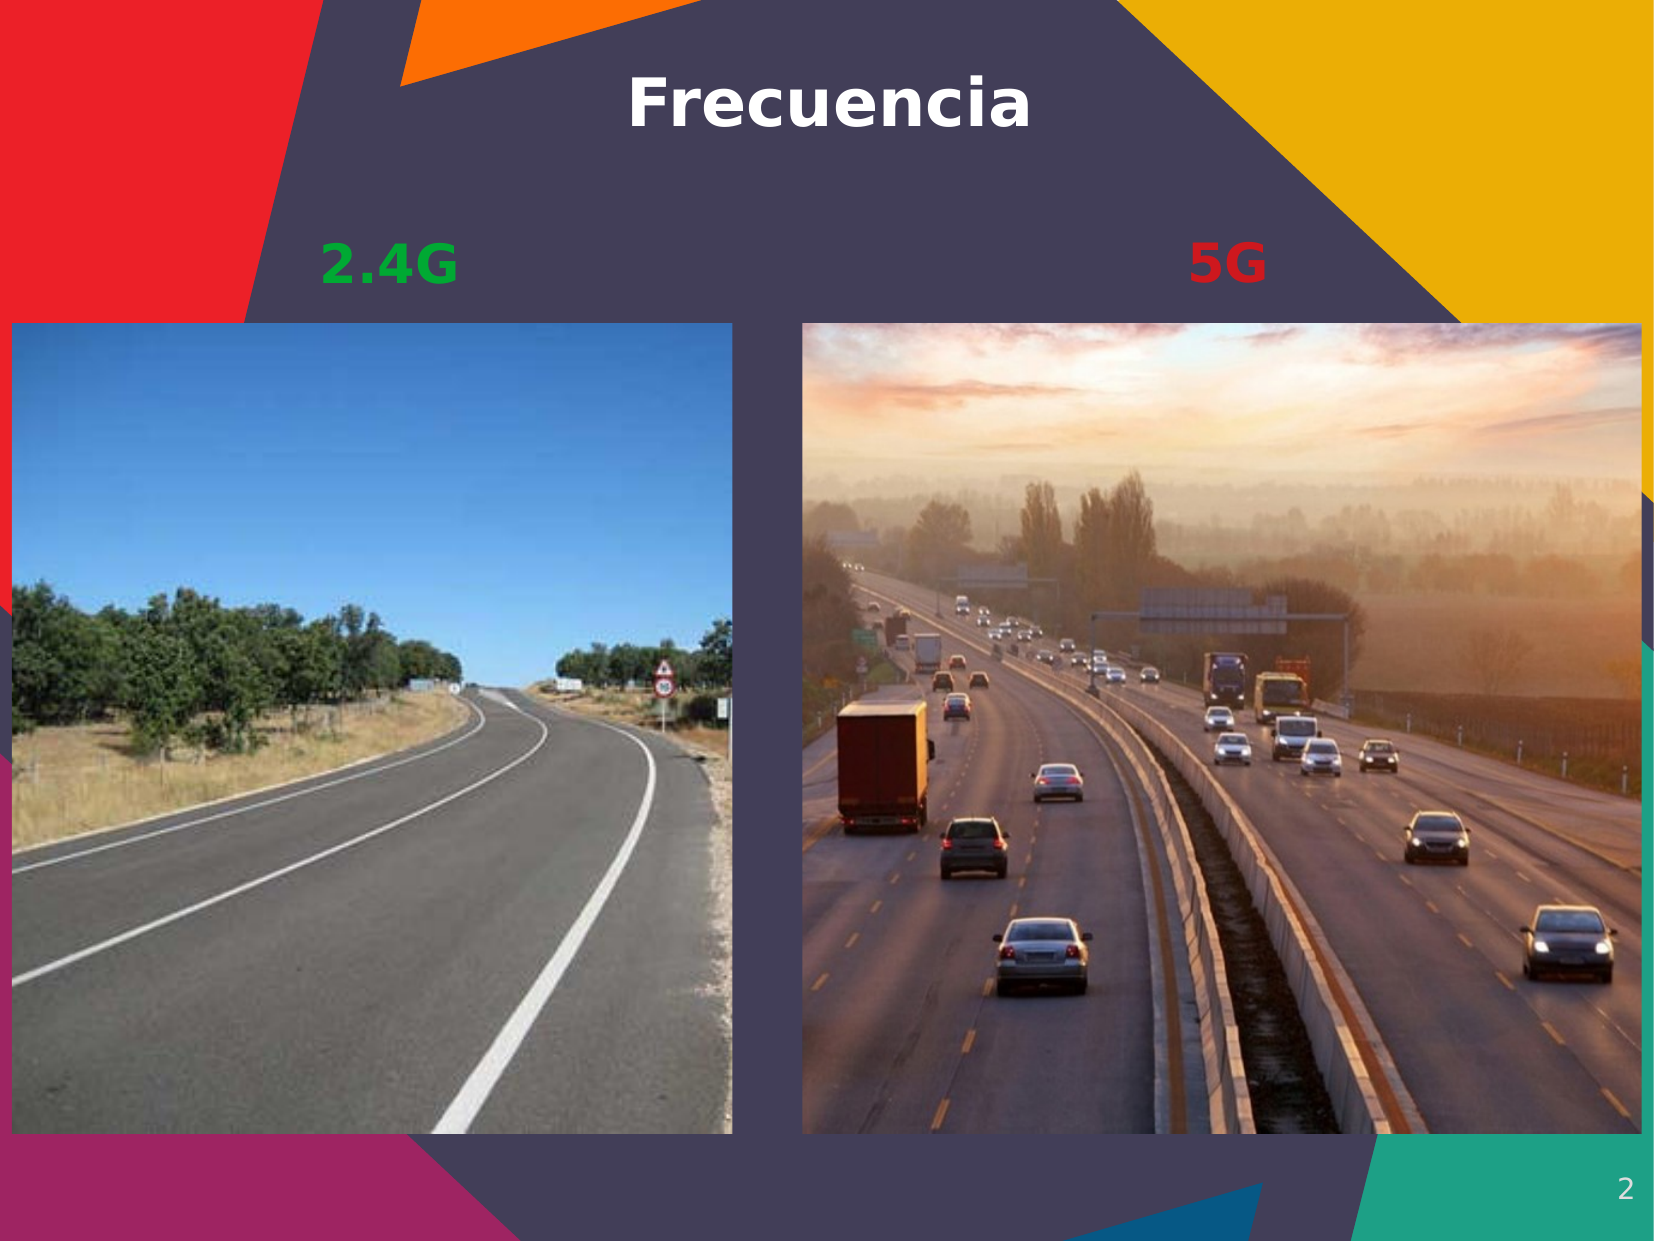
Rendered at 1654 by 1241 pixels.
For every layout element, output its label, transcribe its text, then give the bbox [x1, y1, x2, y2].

title Frecuencia [289, 0, 1372, 208]
text_box 5G [1086, 224, 1371, 306]
picture [11, 323, 733, 1134]
text_box 2.4G [248, 226, 532, 308]
picture [802, 323, 1642, 1134]
